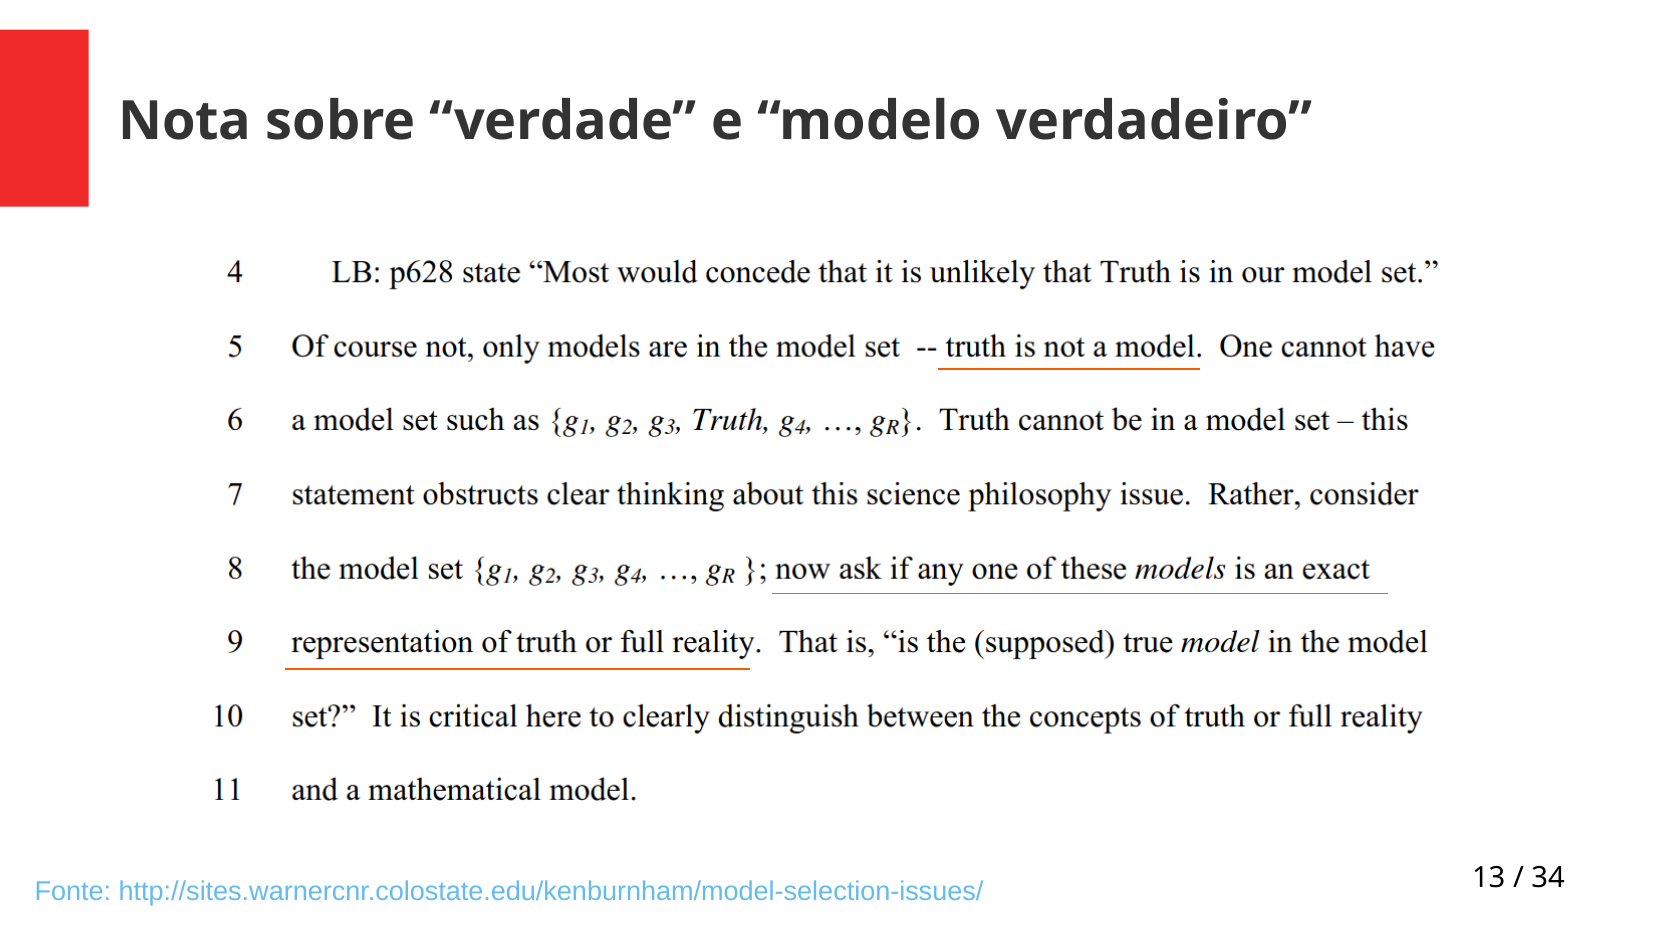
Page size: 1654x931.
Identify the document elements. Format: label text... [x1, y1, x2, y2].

text_box Fonte: http://sites.warnercnr.colostate.edu/kenburnham/model-selection-issues/ [19, 868, 998, 914]
picture [192, 242, 1462, 826]
title Nota sobre “verdade” e “modelo verdadeiro” [118, 29, 1595, 207]
